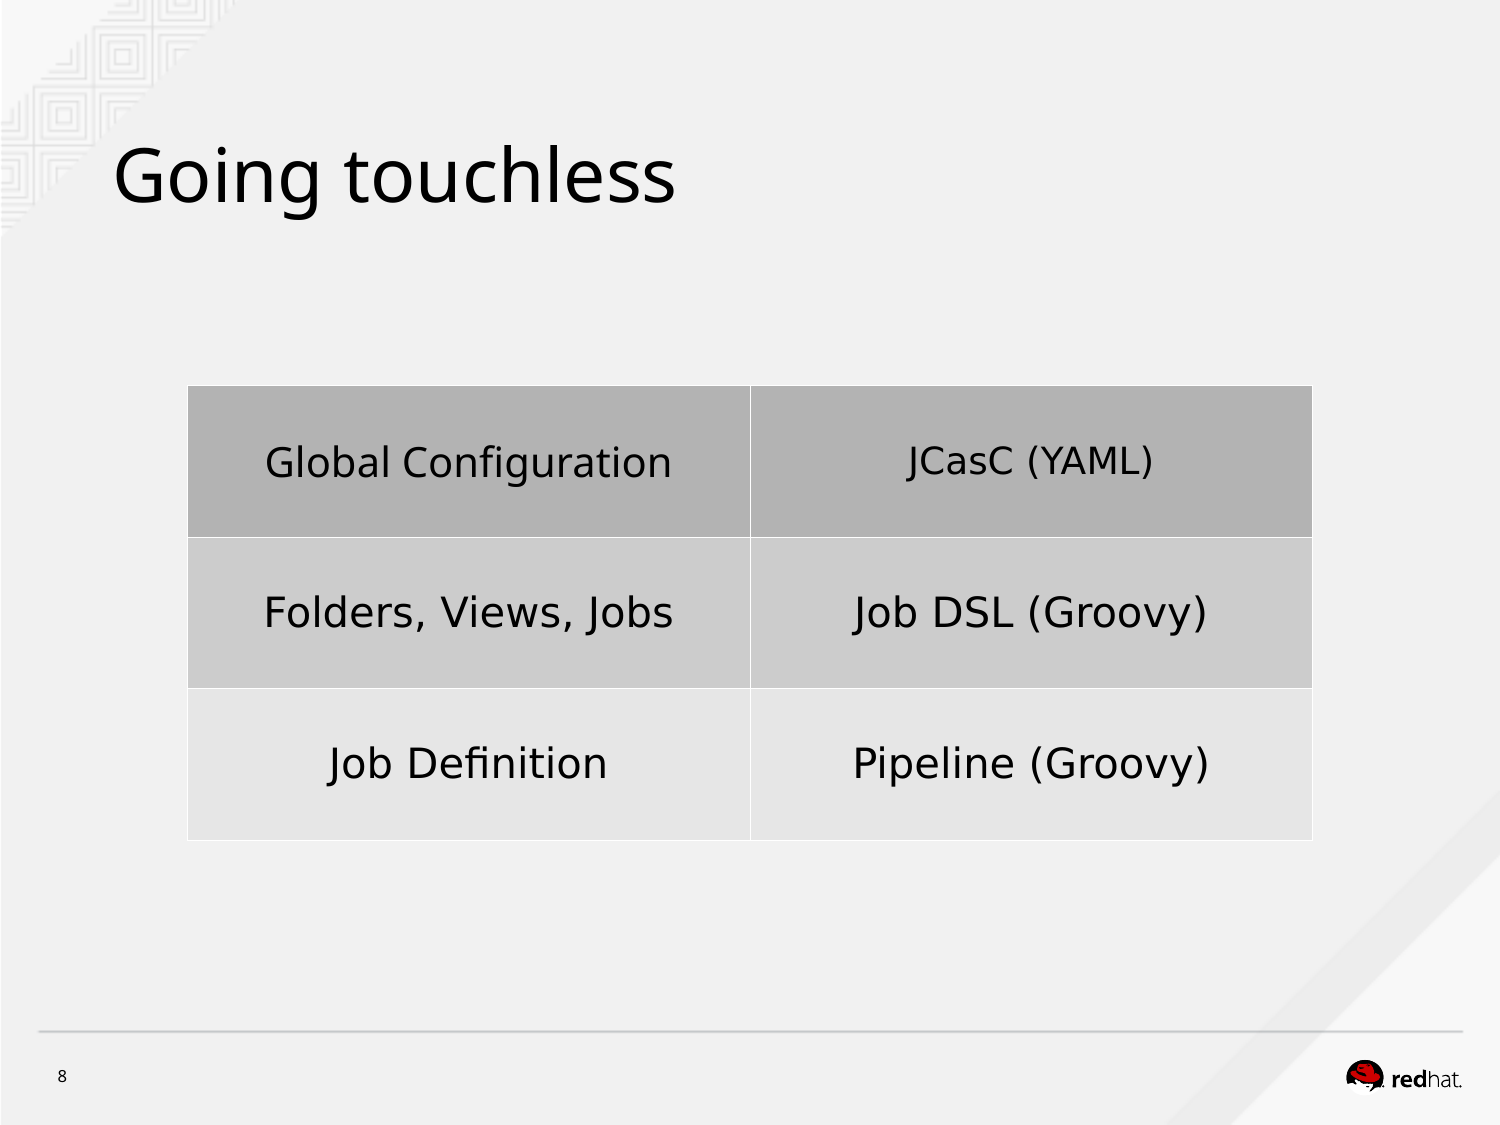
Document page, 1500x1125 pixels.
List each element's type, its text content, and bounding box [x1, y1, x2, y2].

table_header JCasC (YAML) [751, 386, 1312, 537]
table_header Global Configuration [188, 386, 750, 537]
table_cell Folders, Views, Jobs [188, 538, 750, 688]
title Going touchless [112, 0, 1388, 225]
table_cell Job Definition [188, 689, 750, 840]
table_cell Job DSL (Groovy) [751, 538, 1312, 688]
table_cell Pipeline (Groovy) [751, 689, 1312, 840]
picture [0, 0, 1500, 1125]
